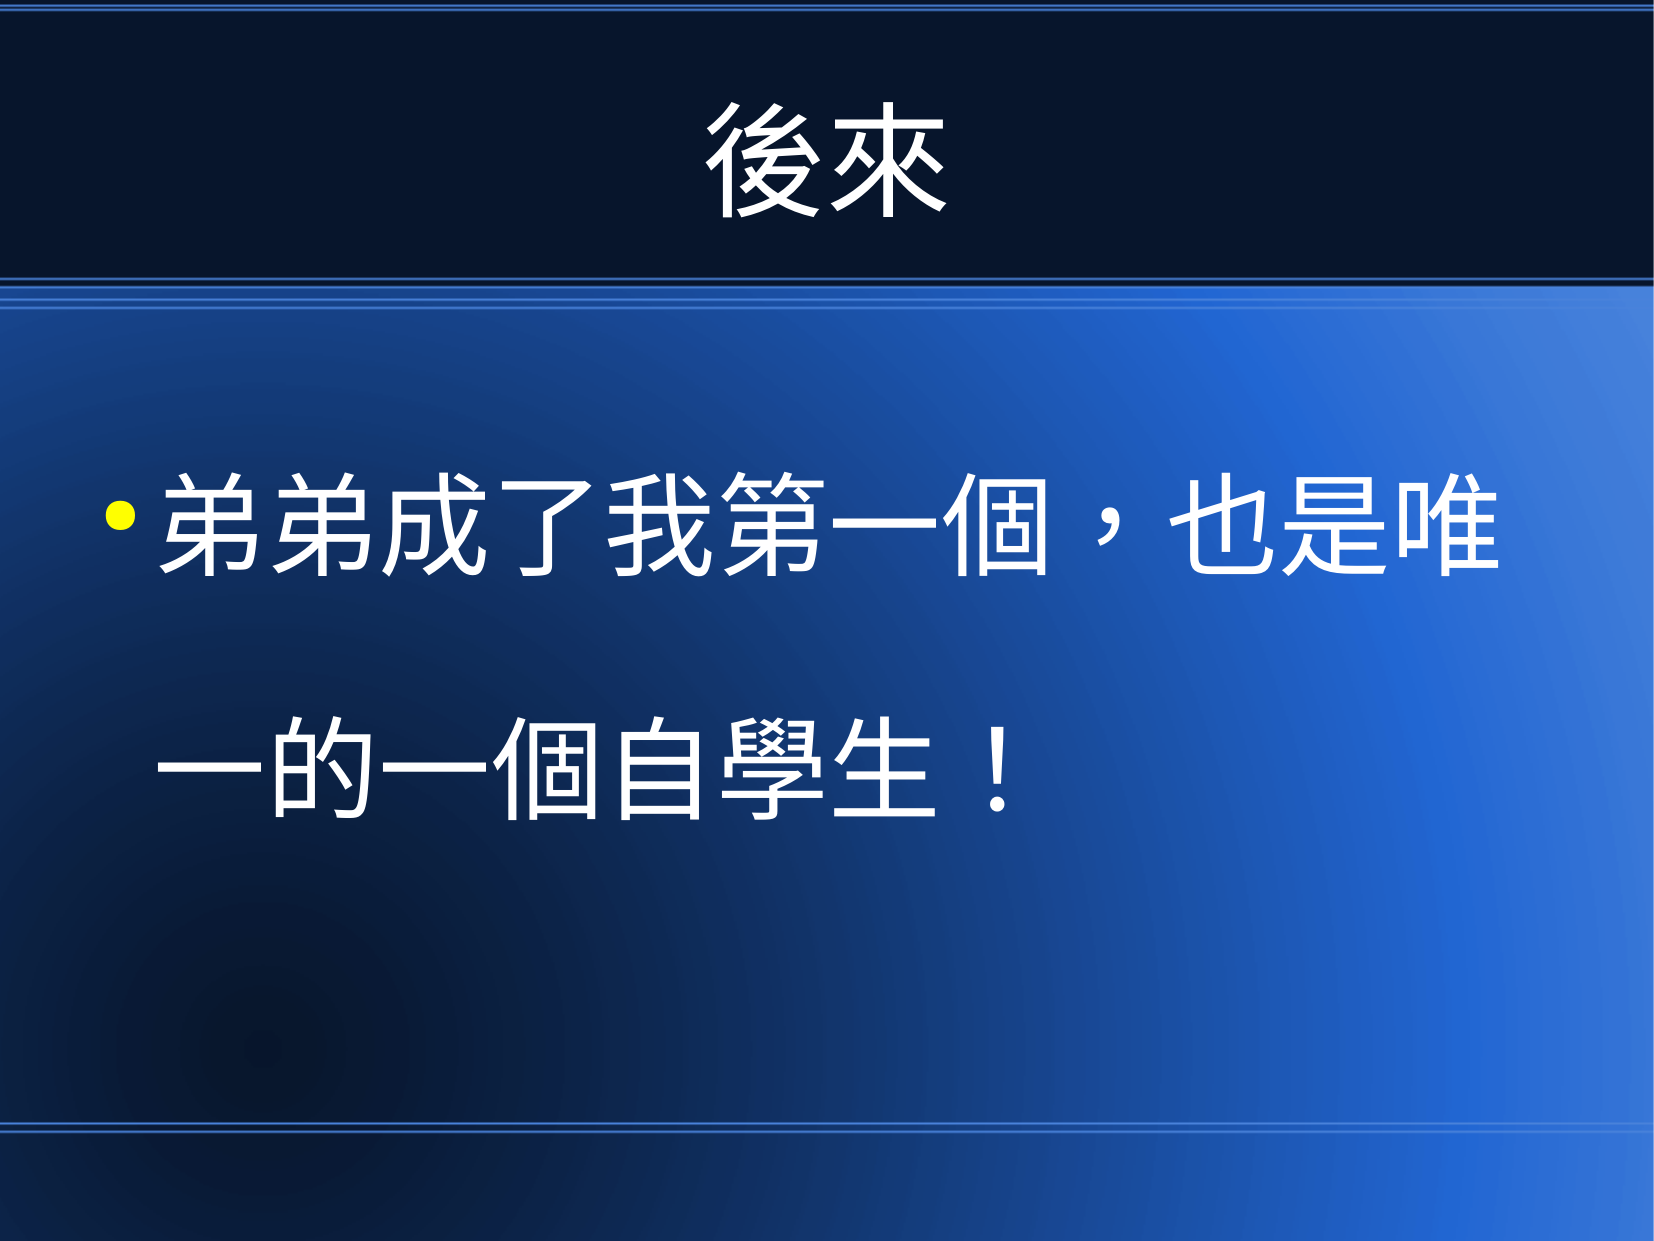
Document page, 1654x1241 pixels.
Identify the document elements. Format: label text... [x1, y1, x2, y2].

picture [0, 0, 1654, 1241]
title 後來 [82, 49, 1571, 257]
list 弟弟成了我第一個，也是唯一的一個自學生！ [82, 355, 1571, 1241]
